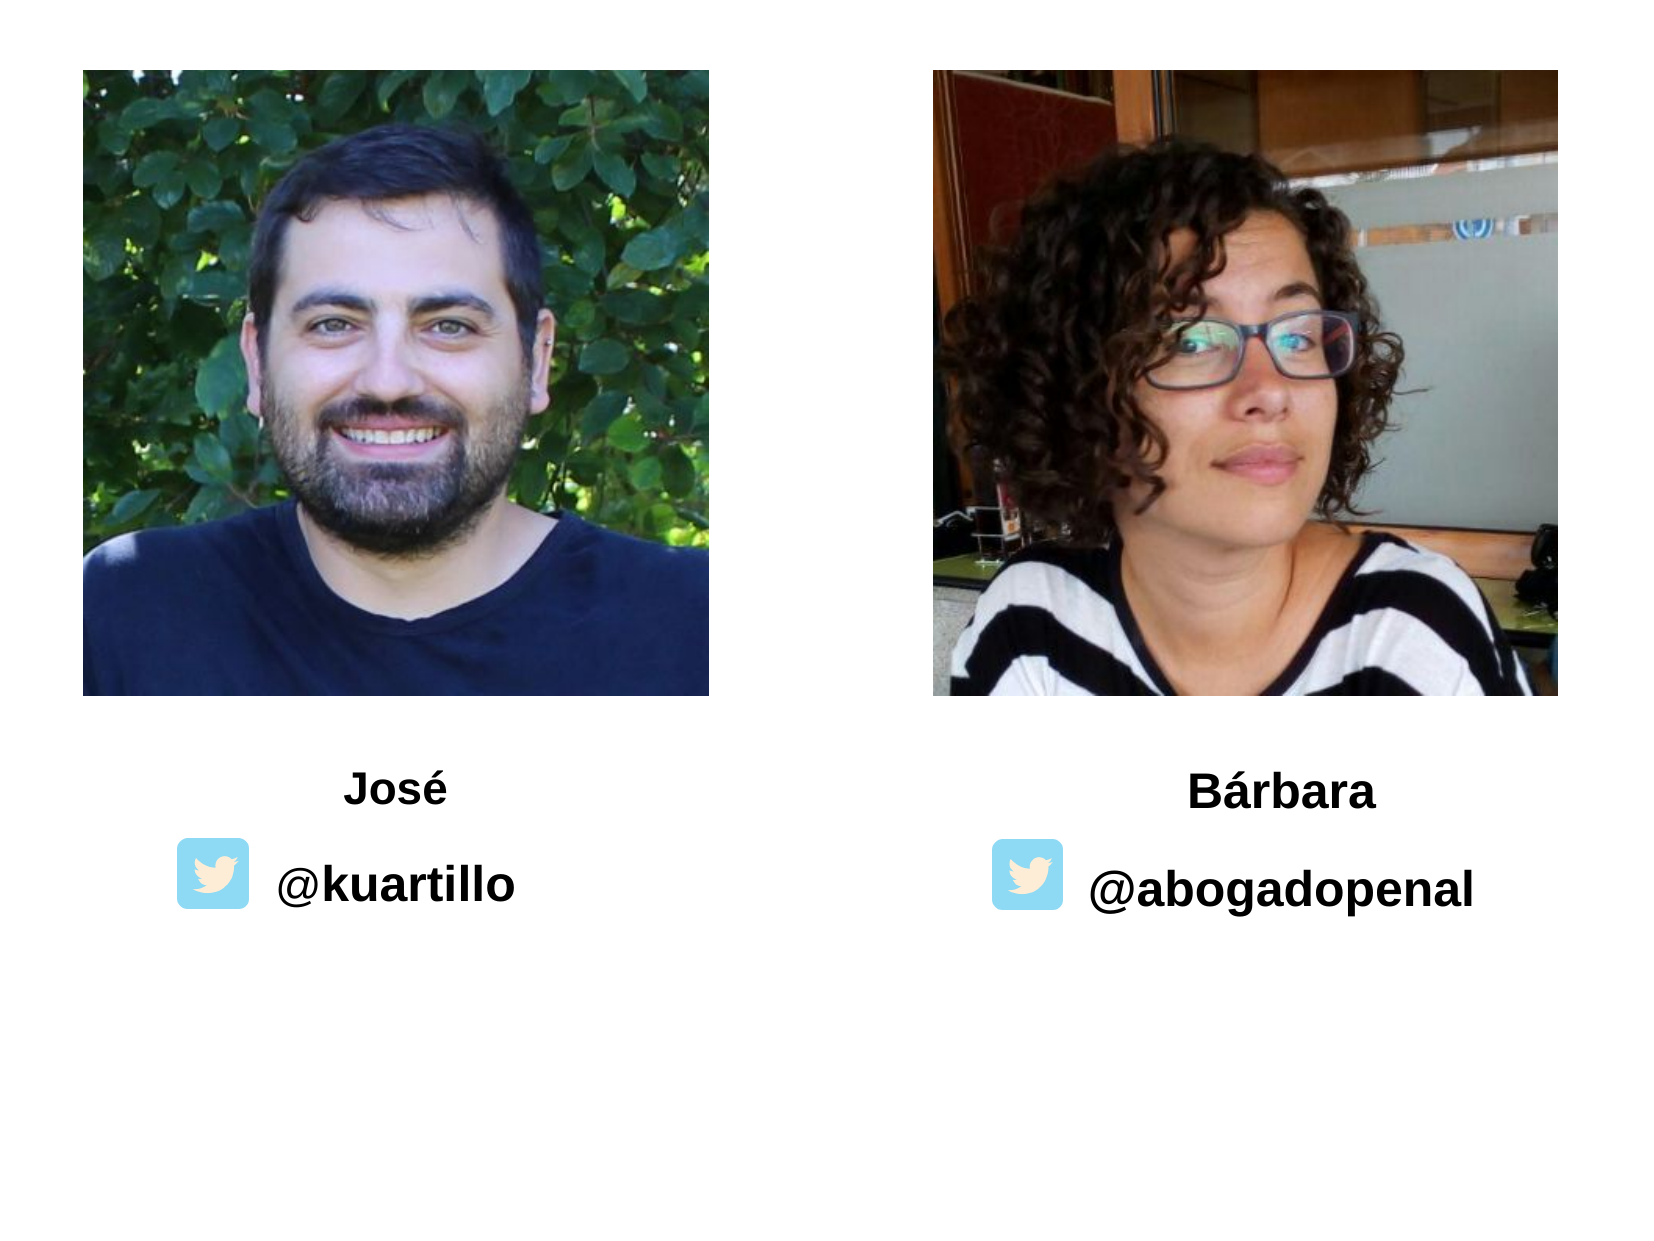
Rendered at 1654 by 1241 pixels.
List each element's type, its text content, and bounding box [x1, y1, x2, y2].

picture [177, 838, 249, 909]
text_box Bárbara @abogadopenal [1062, 755, 1501, 980]
picture [83, 70, 709, 696]
text_box José @kuartillo [153, 755, 638, 920]
picture [992, 839, 1063, 910]
picture [933, 70, 1558, 696]
